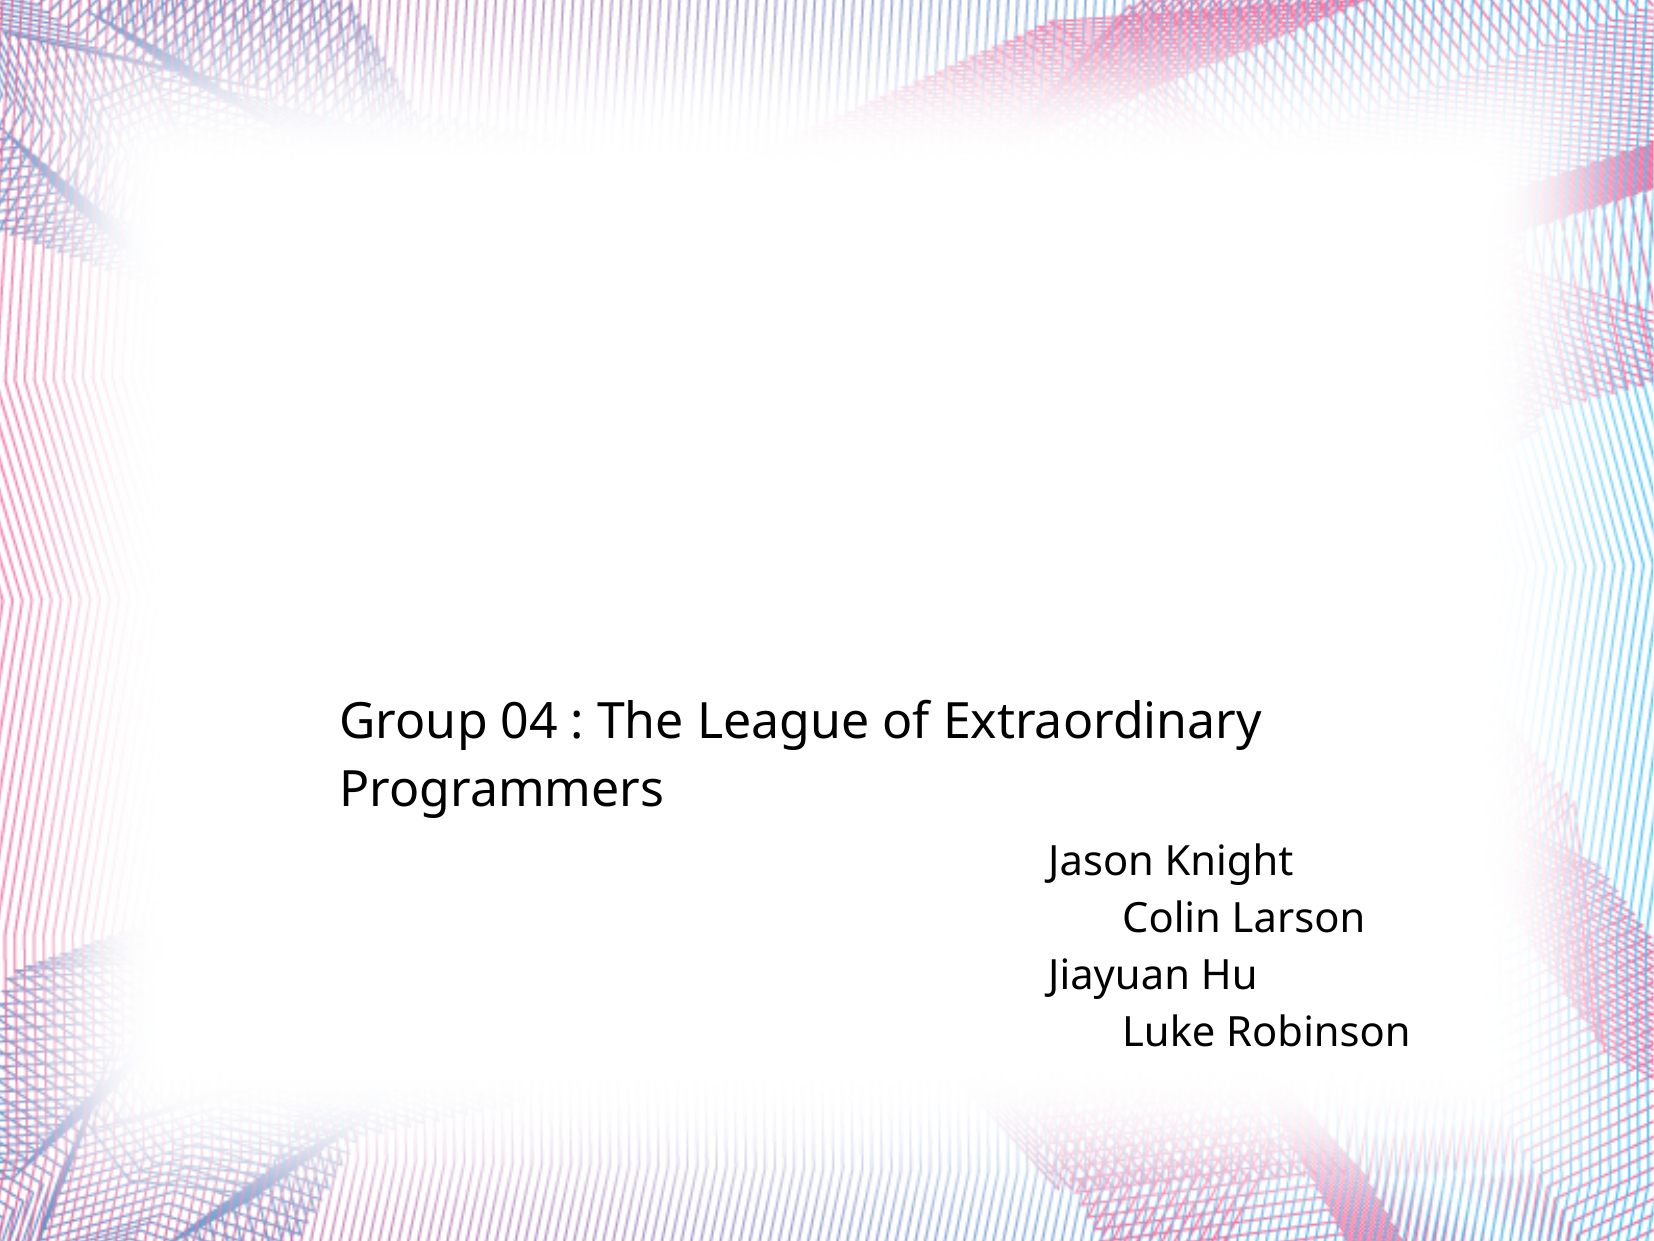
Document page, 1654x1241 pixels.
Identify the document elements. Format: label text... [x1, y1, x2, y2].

picture [0, 0, 1654, 1241]
text_box Group 04 : The League of Extraordinary Programmers [324, 708, 1565, 798]
text_box Jason Knight Colin Larson Jiayuan Hu Luke Robinson [1033, 826, 1447, 1063]
